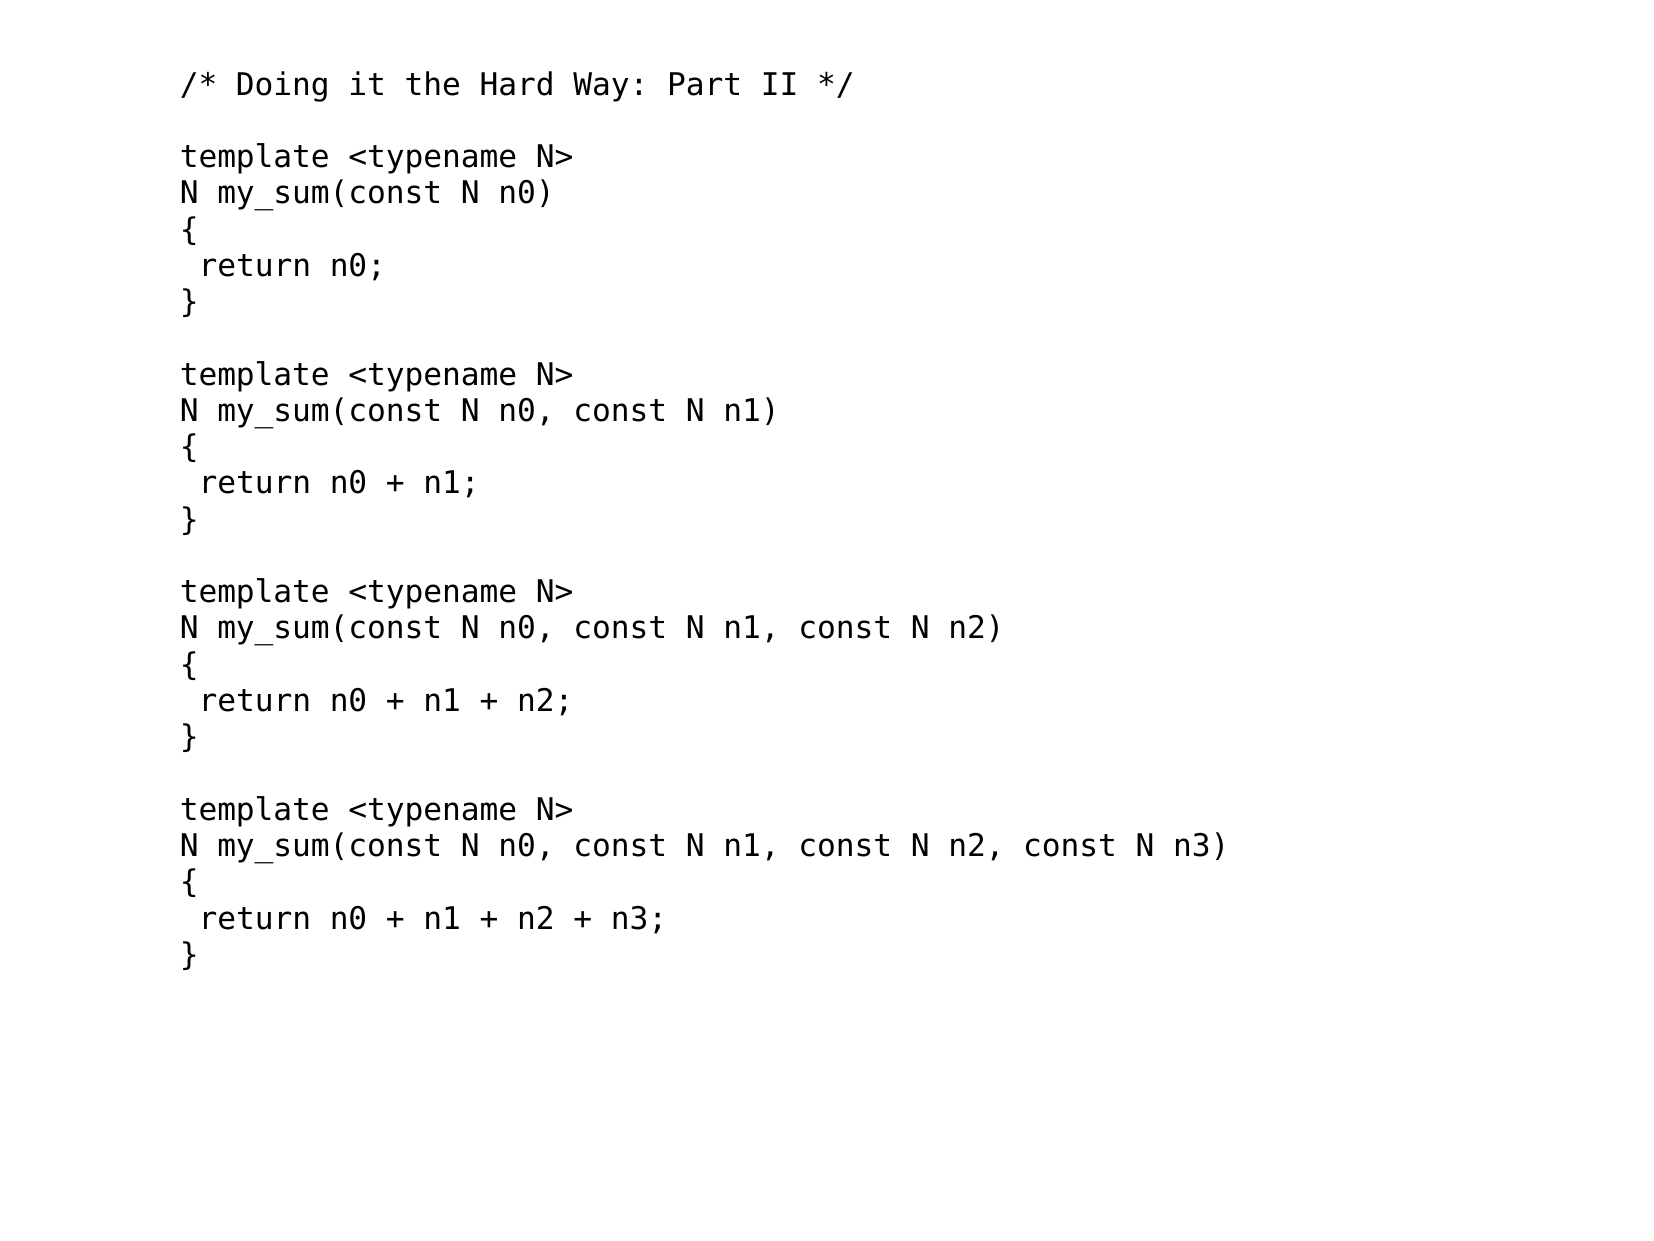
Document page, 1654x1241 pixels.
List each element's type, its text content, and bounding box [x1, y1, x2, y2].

text_box /* Doing it the Hard Way: Part II */ template <typename N> N my_sum(const N n0) { return n0; } template <typename N> N my_sum(const N n0, const N n1) { return n0 + n1; } template <typename N> N my_sum(const N n0, const N n1, const N n2) { return n0 + n1 + n2; } template <typename N> N my_sum(const N n0, const N n1, const N n2, const N n3) { return n0 + n1 + n2 + n3; } [165, 58, 1245, 1052]
